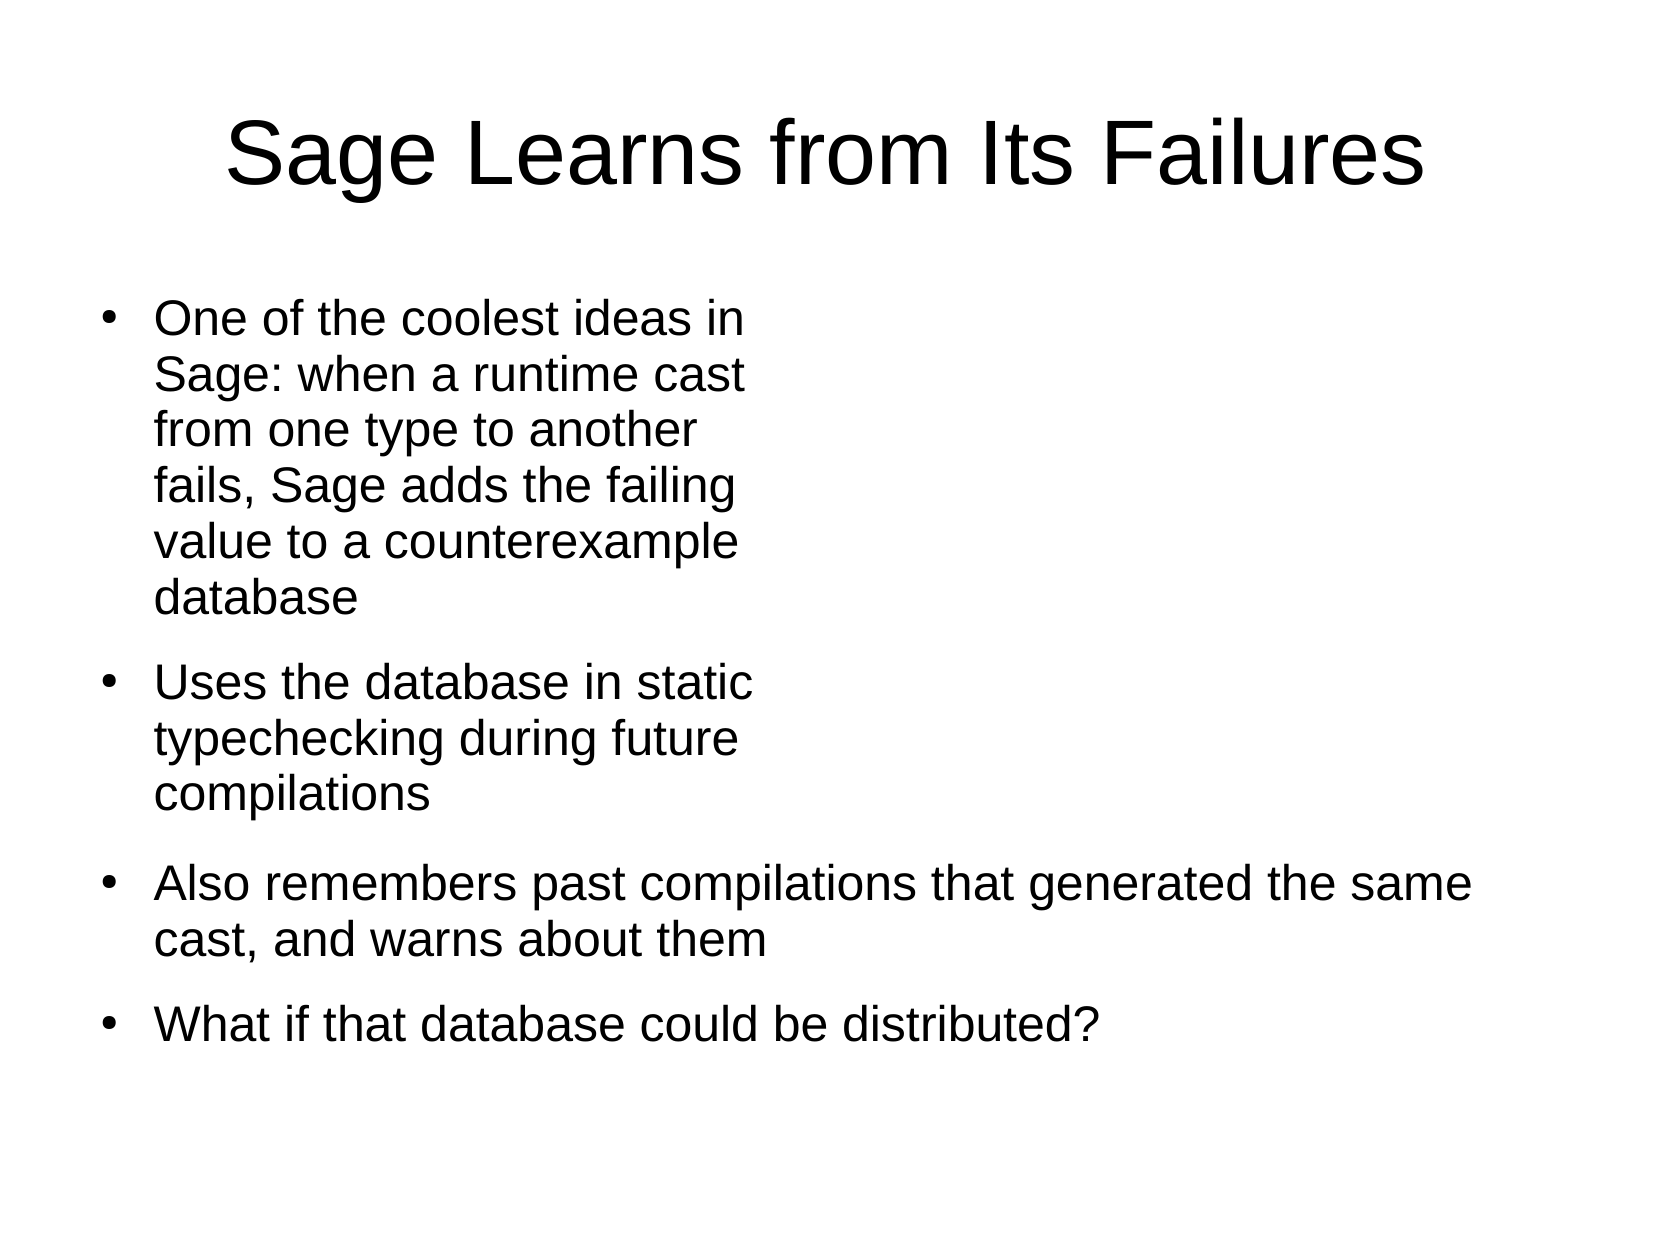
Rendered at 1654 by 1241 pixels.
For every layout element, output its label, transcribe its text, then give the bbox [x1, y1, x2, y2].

list One of the coolest ideas in Sage: when a runtime cast from one type to another fails, Sage adds the failing value to a counterexample database Uses the database in static typechecking during future compilations [82, 290, 809, 822]
list Also remembers past compilations that generated the same cast, and warns about them What if that database could be distributed? [82, 855, 1571, 1109]
title Sage Learns from Its Failures [82, 49, 1571, 257]
